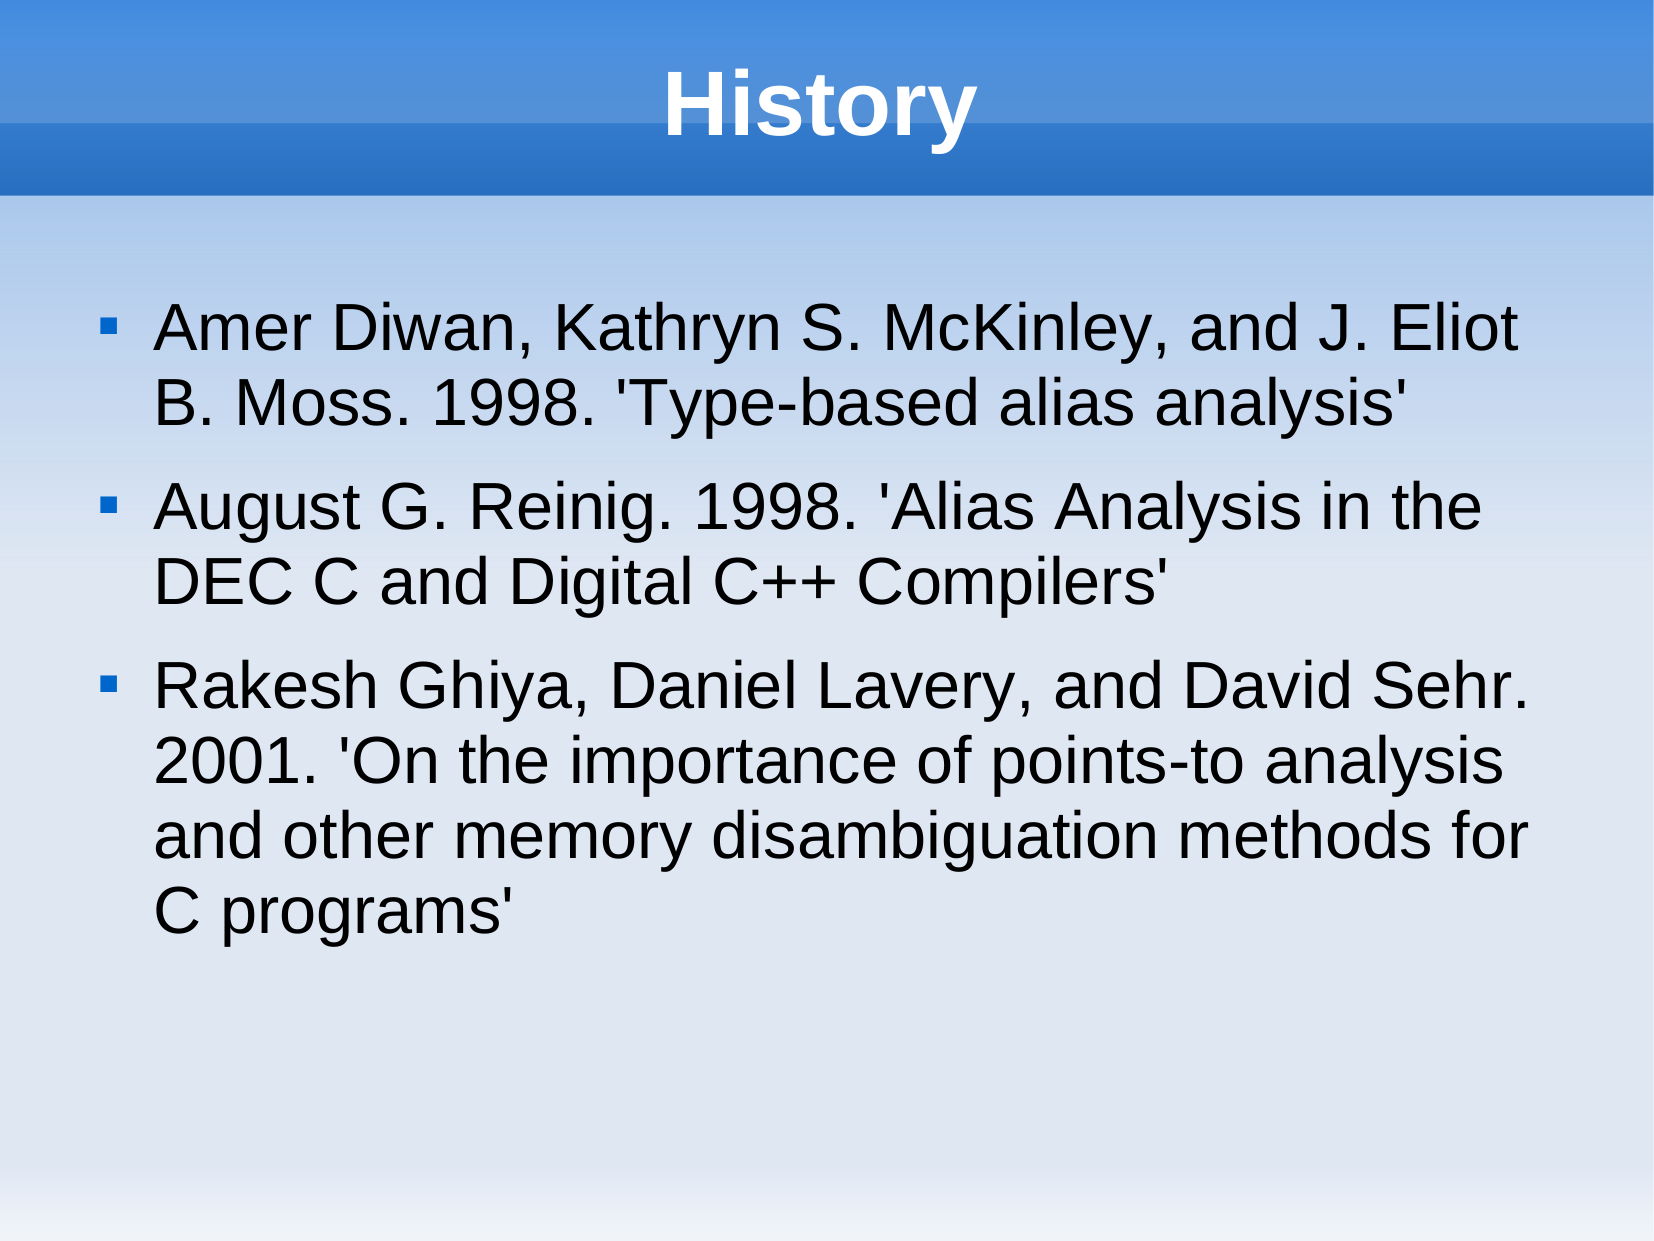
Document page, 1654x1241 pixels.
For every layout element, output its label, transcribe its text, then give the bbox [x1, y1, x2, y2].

list Amer Diwan, Kathryn S. McKinley, and J. Eliot B. Moss. 1998. 'Type-based alias analysis' August G. Reinig. 1998. 'Alias Analysis in the DEC C and Digital C++ Compilers' Rakesh Ghiya, Daniel Lavery, and David Sehr. 2001. 'On the importance of points-to analysis and other memory disambiguation methods for C programs' [82, 290, 1571, 1109]
title History [76, 0, 1565, 208]
picture [0, 0, 1654, 1241]
